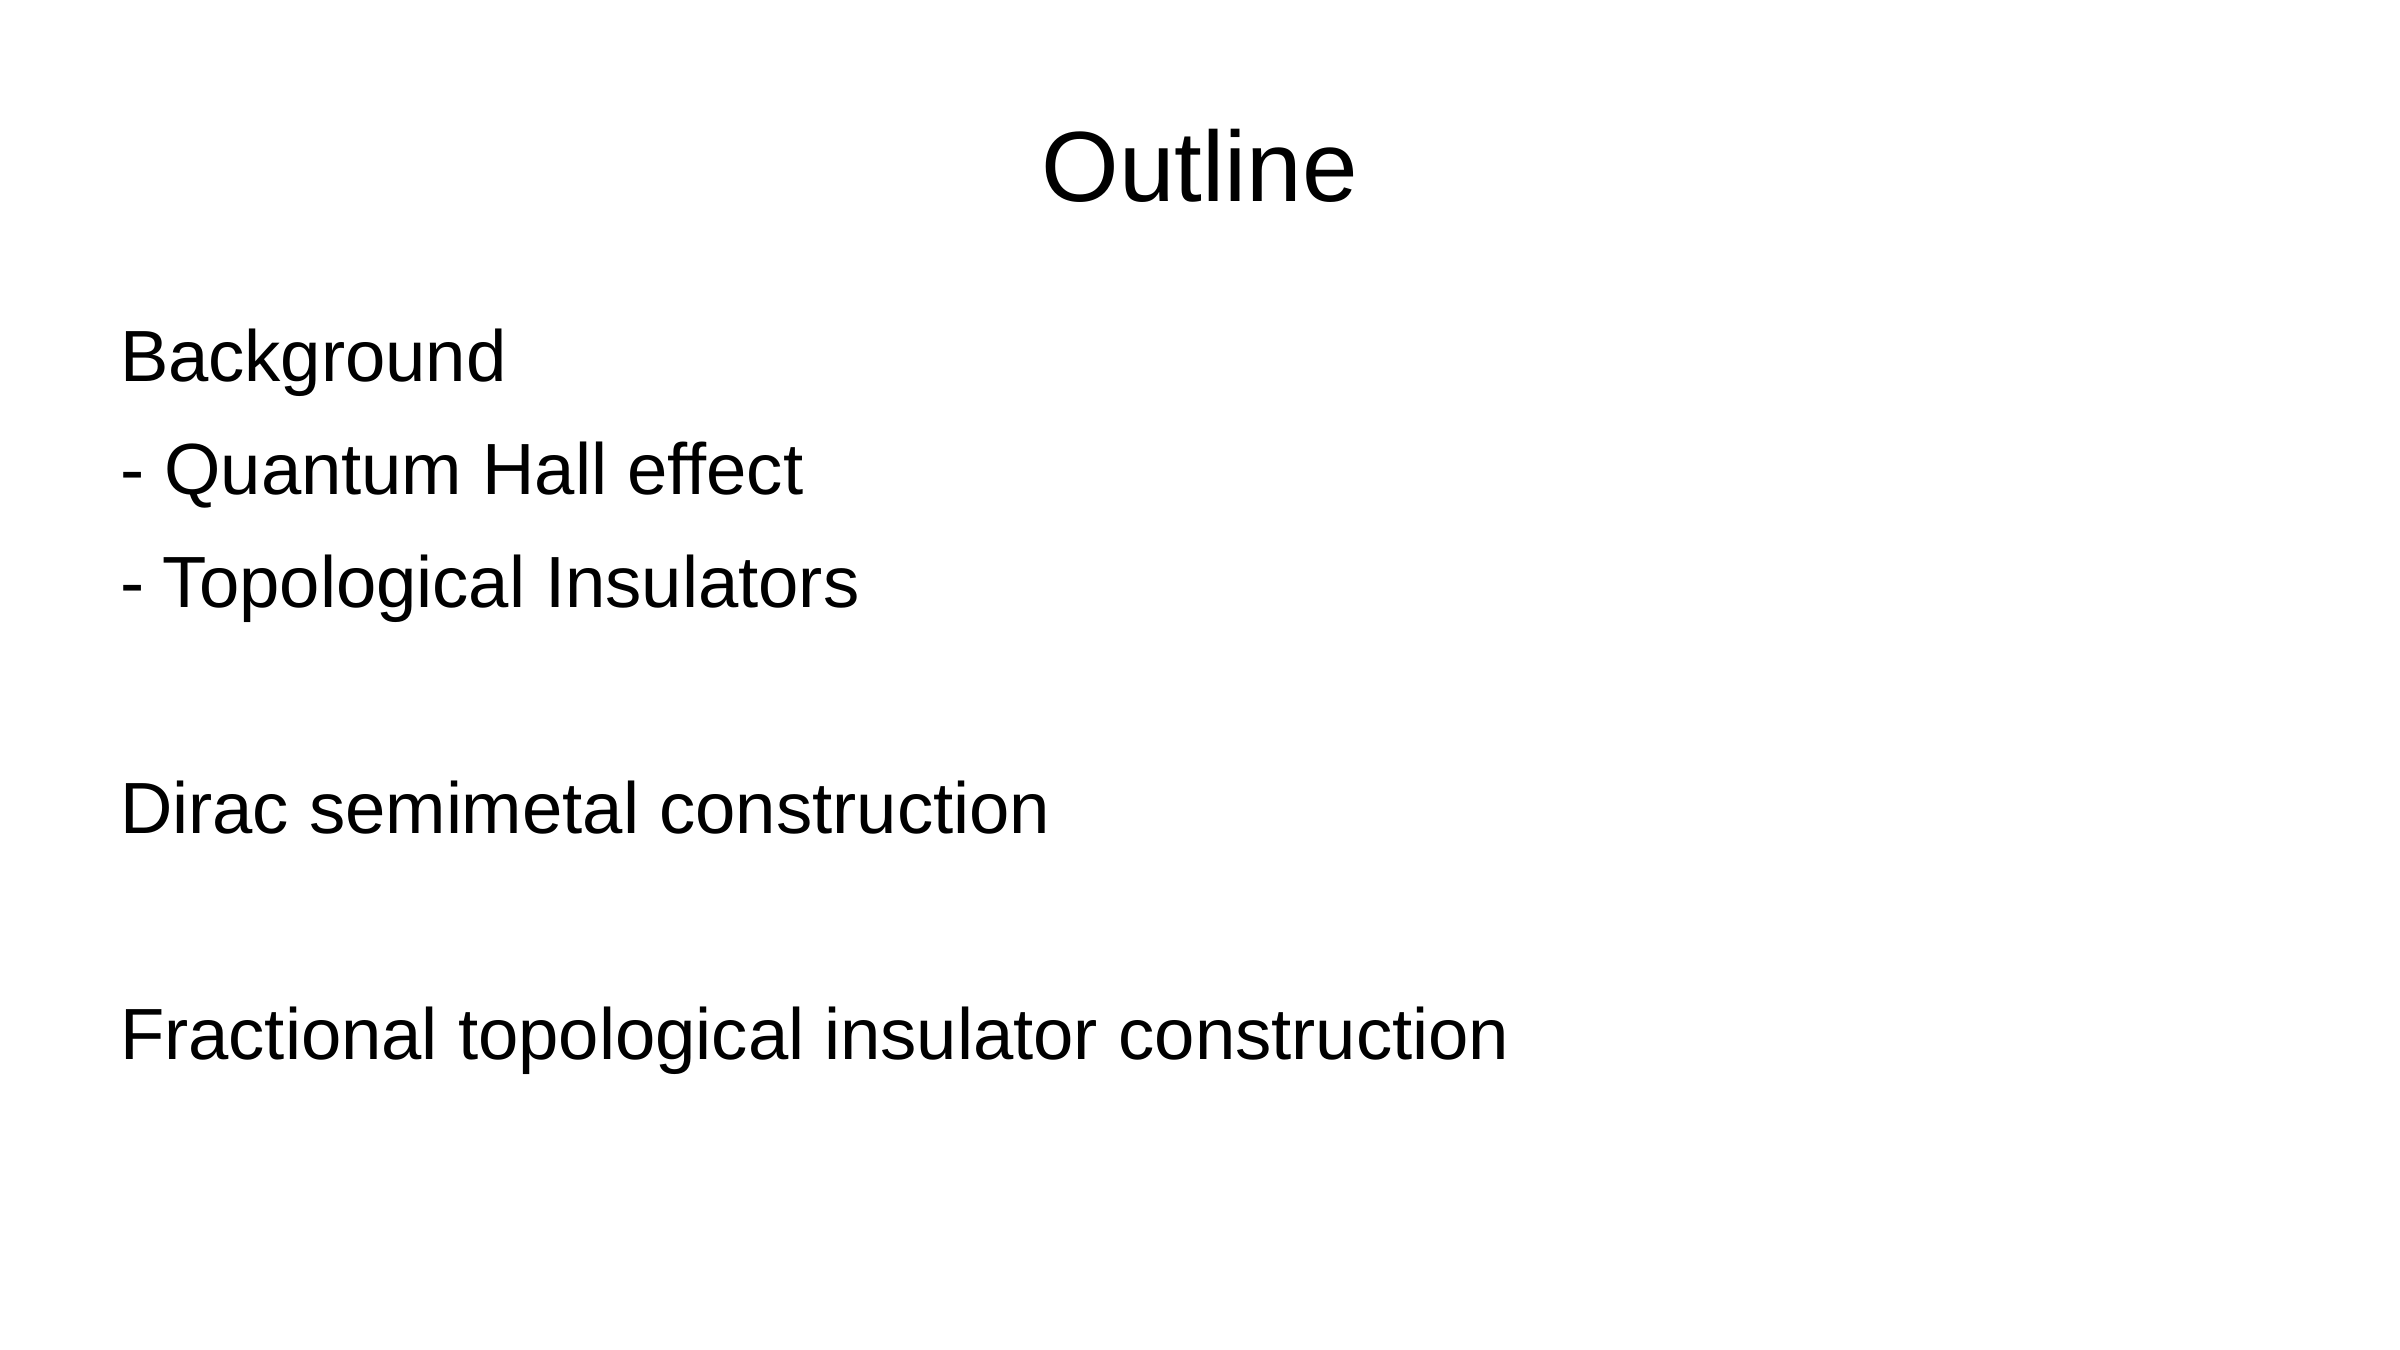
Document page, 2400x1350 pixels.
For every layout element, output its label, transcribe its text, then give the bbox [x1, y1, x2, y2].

list Background - Quantum Hall effect - Topological Insulators Dirac semimetal construction Fractional topological insulator construction [120, 315, 2280, 1350]
title Outline [120, 53, 2280, 280]
